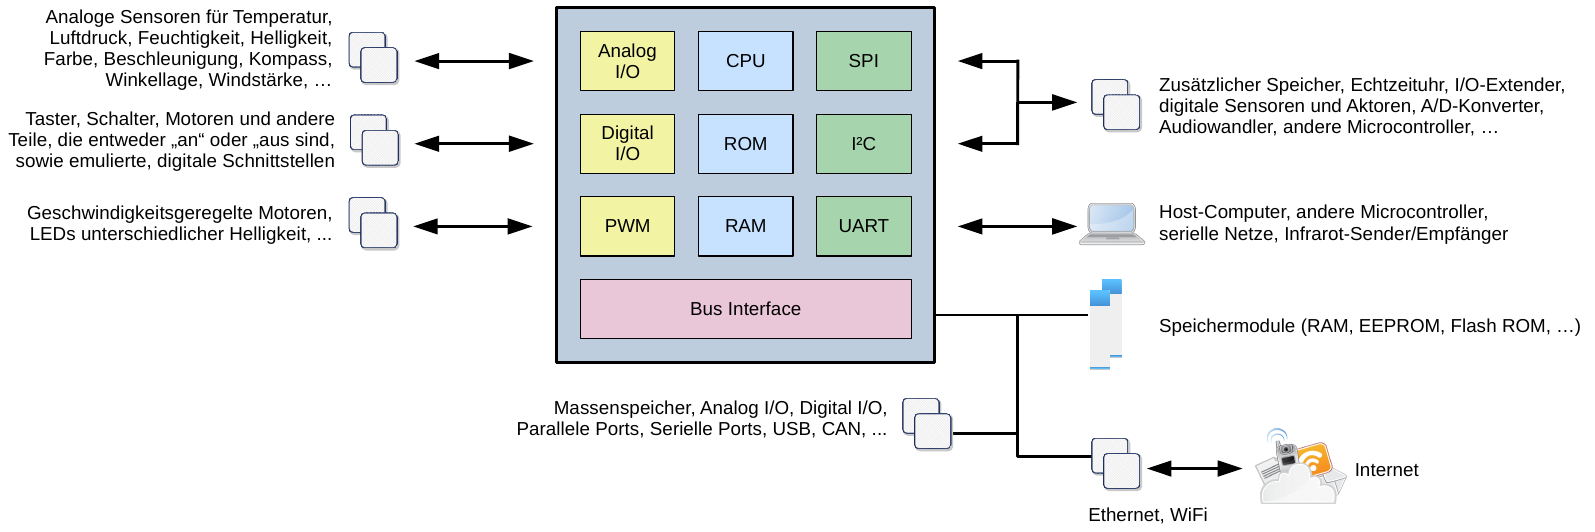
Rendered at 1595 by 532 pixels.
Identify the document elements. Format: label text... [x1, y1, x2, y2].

picture [1086, 433, 1148, 497]
text_box Bus Interface [580, 279, 912, 339]
picture [345, 109, 406, 174]
picture [344, 27, 405, 91]
text_box Analog I/O [580, 31, 675, 91]
text_box Zusätzlicher Speicher, Echtzeituhr, I/O-Extender, digitale Sensoren und Aktoren, A/D-Konverter, Audiowandler, andere Microcontroller, … [1159, 74, 1566, 138]
text_box PWM [580, 196, 675, 256]
text_box Taster, Schalter, Motoren und andere Teile, die entweder „an“ oder „aus sind, sowie emulierte, digitale Schnittstellen [8, 108, 335, 172]
text_box I²C [816, 114, 912, 174]
text_box Host-Computer, andere Microcontroller, serielle Netze, Infrarot-Sender/Empfänger [1159, 202, 1509, 245]
text_box SPI [816, 31, 912, 91]
picture [897, 393, 959, 457]
text_box Ethernet, WiFi [1088, 503, 1208, 526]
text_box Speichermodule (RAM, EEPROM, Flash ROM, …) [1159, 315, 1582, 337]
text_box CPU [698, 31, 793, 91]
picture [1255, 428, 1349, 504]
picture [1088, 274, 1124, 375]
picture [1076, 200, 1148, 248]
text_box RAM [698, 196, 793, 256]
text_box Internet [1354, 459, 1419, 481]
picture [1086, 74, 1148, 138]
text_box ROM [698, 114, 793, 174]
text_box Massenspeicher, Analog I/O, Digital I/O, Parallele Ports, Serielle Ports, USB, CAN, ... [516, 397, 888, 440]
picture [344, 192, 405, 256]
text_box Geschwindigkeitsgeregelte Motoren, LEDs unterschiedlicher Helligkeit, ... [20, 202, 333, 245]
text_box UART [816, 196, 912, 256]
text_box Analoge Sensoren für Temperatur, Luftdruck, Feuchtigkeit, Helligkeit, Farbe, Beschleunigung, Kompass, Winkellage, Windstärke, … [43, 6, 333, 91]
text_box Digital I/O [580, 114, 675, 174]
text_box [556, 7, 935, 363]
